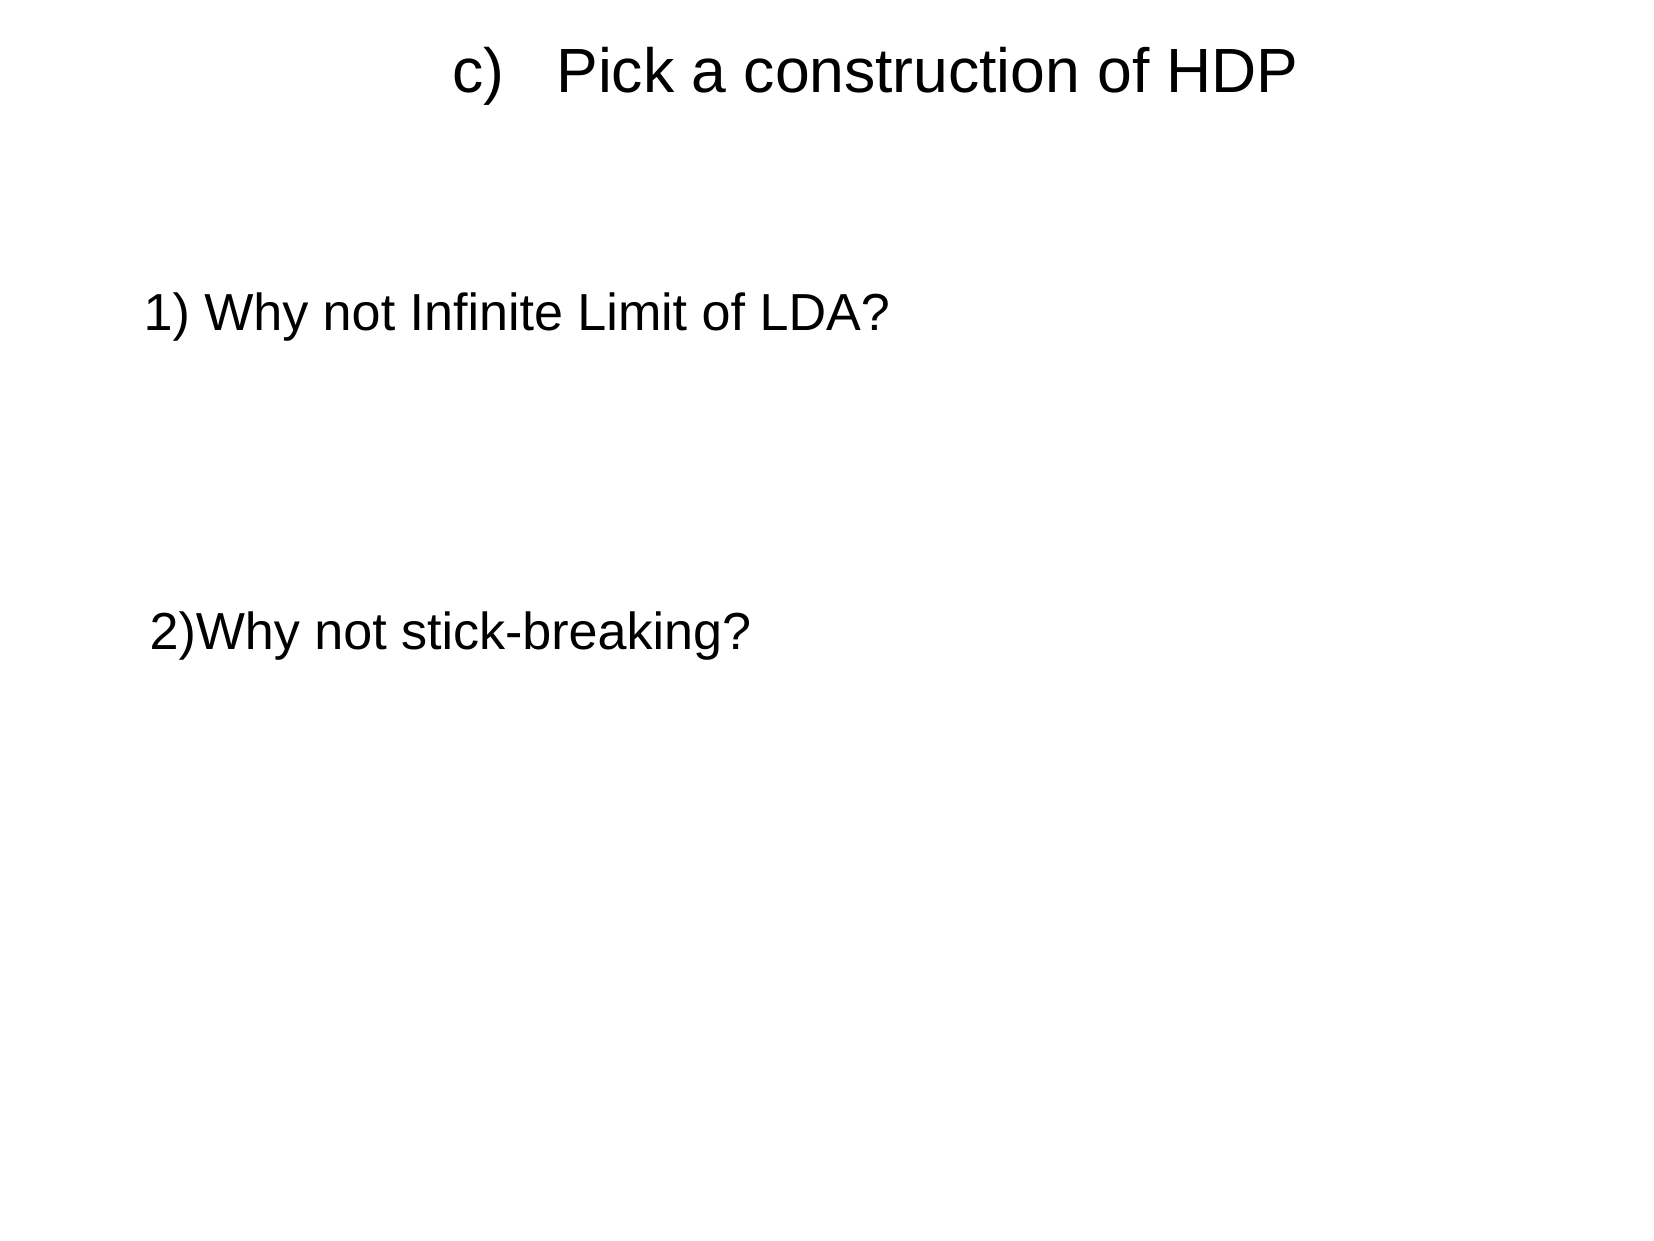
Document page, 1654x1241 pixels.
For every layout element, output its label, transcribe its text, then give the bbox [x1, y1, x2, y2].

text_box 1) Why not Infinite Limit of LDA? [128, 275, 1337, 466]
text_box c) Pick a construction of HDP [437, 28, 1526, 122]
text_box 2)Why not stick-breaking? [134, 594, 1281, 740]
